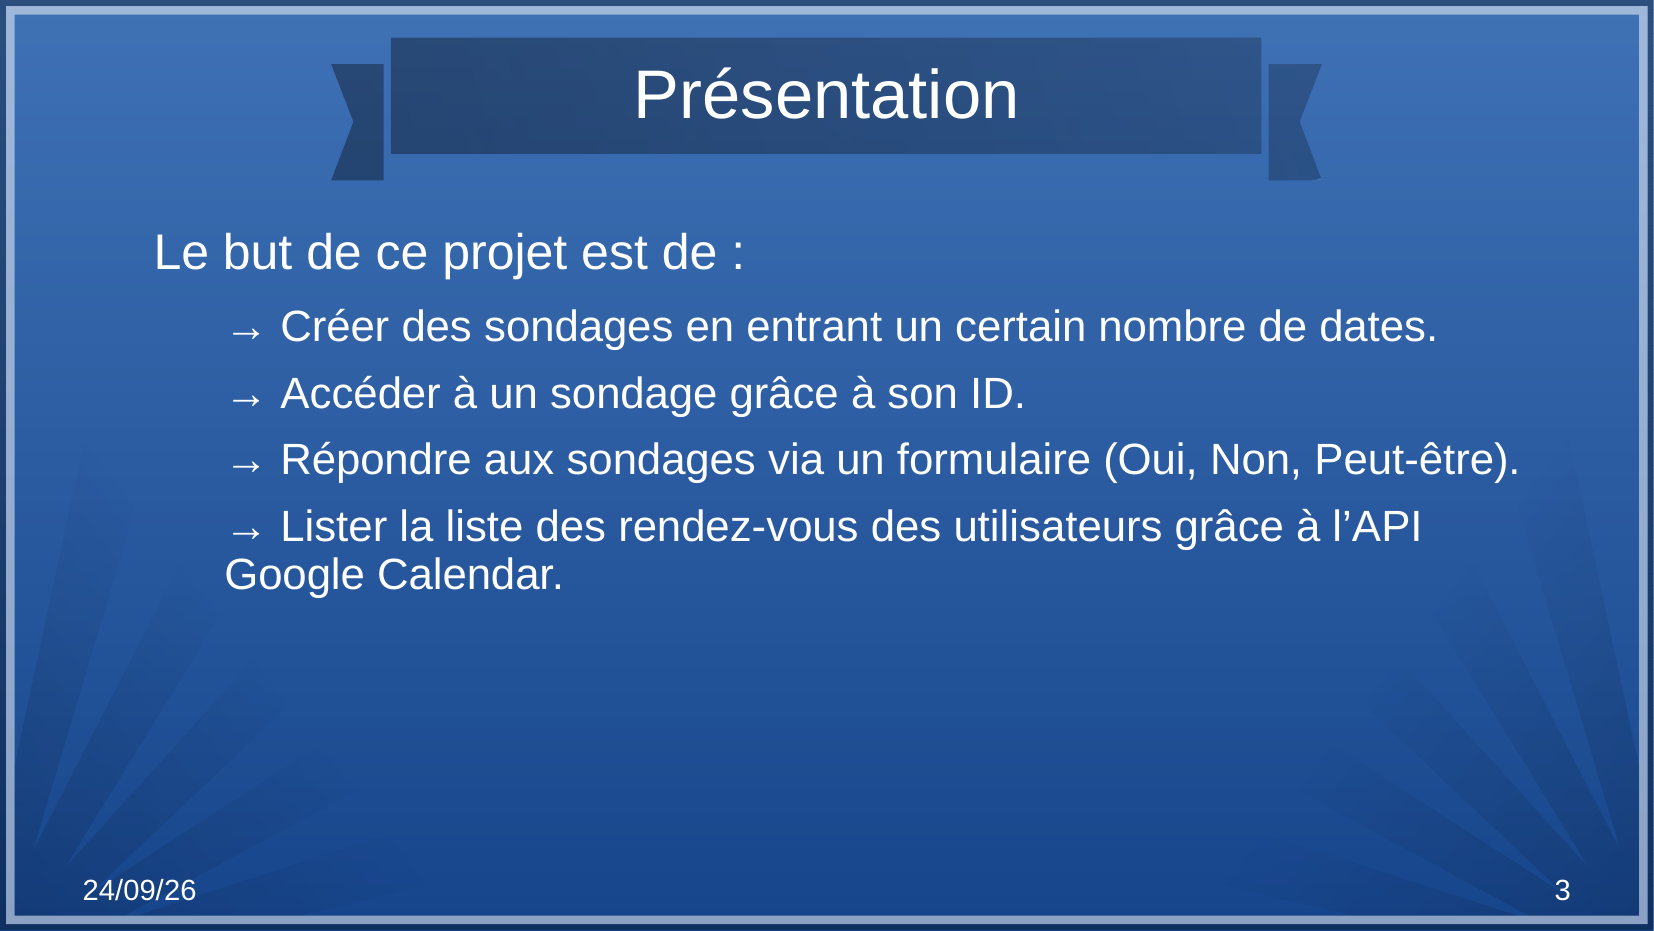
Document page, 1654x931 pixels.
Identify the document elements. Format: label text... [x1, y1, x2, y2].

title Présentation [389, 35, 1264, 154]
list Le but de ce projet est de : → Créer des sondages en entrant un certain nombre de dates. → Accéder à un sondage grâce à son ID. → Répondre aux sondages via un formulaire (Oui, Non, Peut-être). → Lister la liste des rendez-vous des utilisateurs grâce à l’API Google Calendar. [82, 224, 1571, 848]
